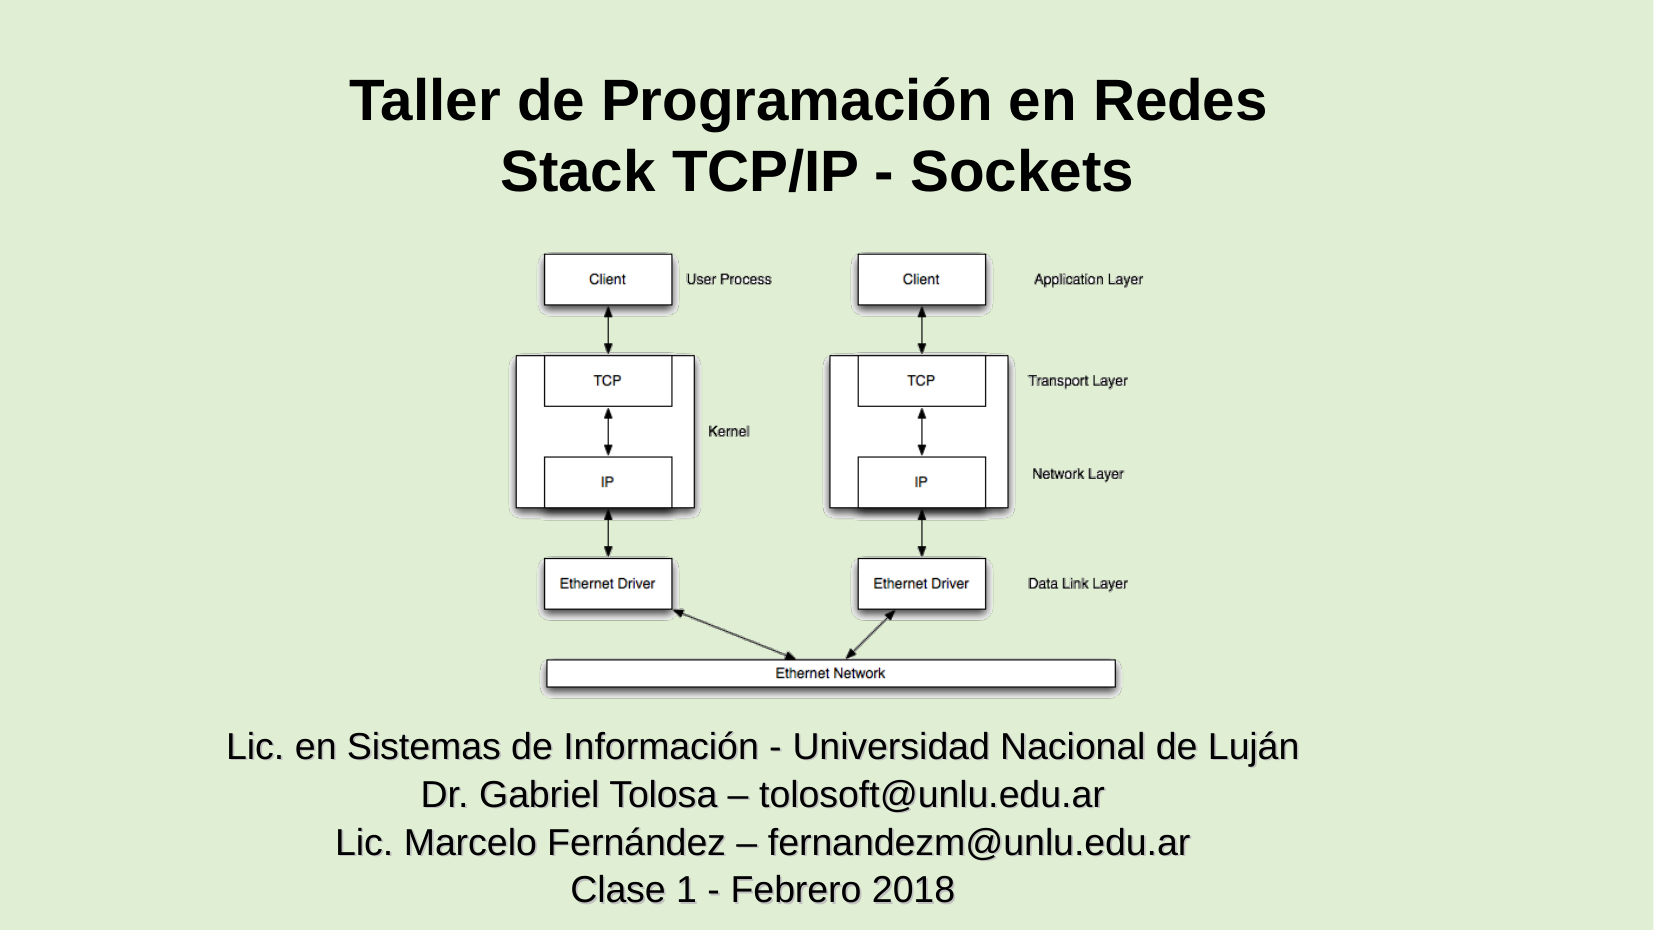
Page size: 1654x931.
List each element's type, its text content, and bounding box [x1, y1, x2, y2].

text_box Lic. en Sistemas de Información - Universidad Nacional de Luján Dr. Gabriel Tolosa – tolosoft@unlu.edu.ar Lic. Marcelo Fernández – fernandezm@unlu.edu.ar Clase 1 - Febrero 2018 [63, 717, 1463, 919]
text_box Taller de Programación en Redes Stack TCP/IP - Sockets [65, 60, 1570, 212]
picture [491, 236, 1162, 716]
